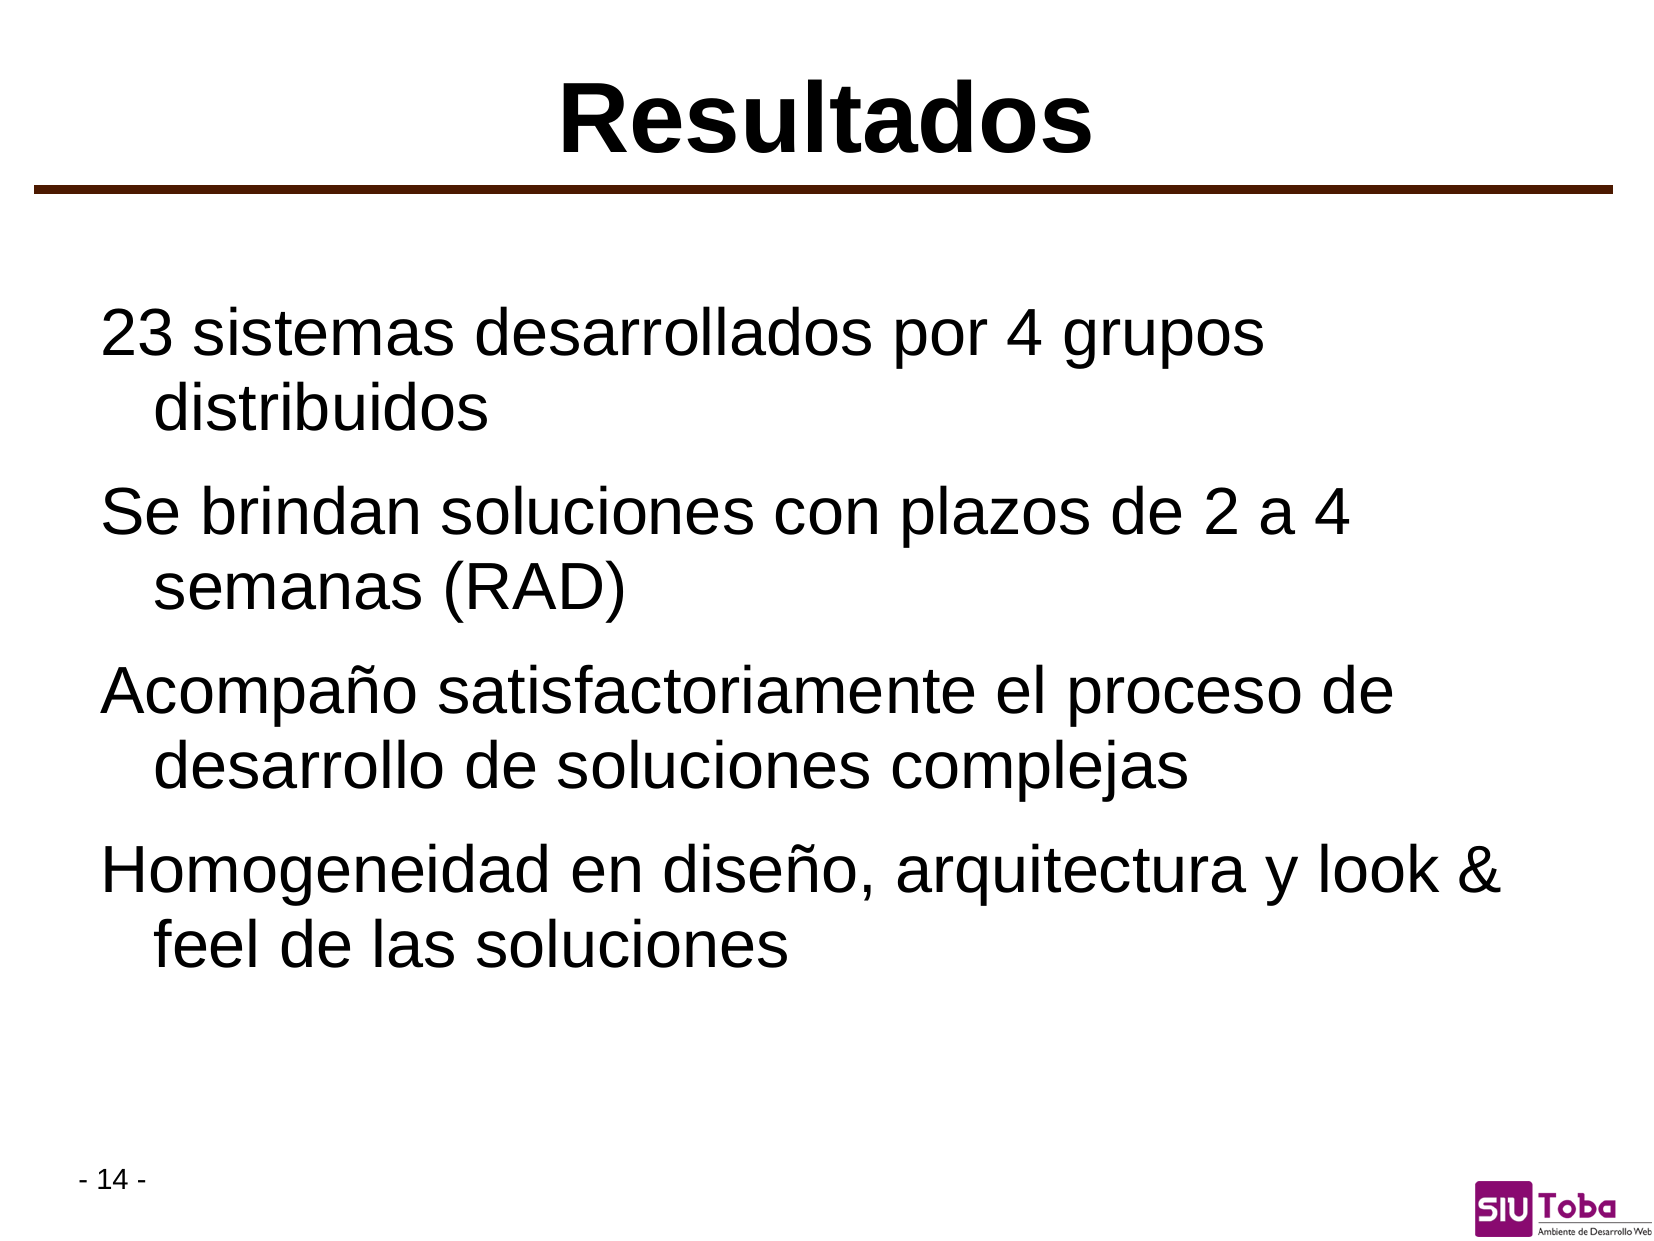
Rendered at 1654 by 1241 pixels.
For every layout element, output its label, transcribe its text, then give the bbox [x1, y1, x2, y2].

picture [1475, 1181, 1652, 1237]
title Resultados [58, 47, 1594, 188]
list 23 sistemas desarrollados por 4 grupos distribuidos Se brindan soluciones con plazos de 2 a 4 semanas (RAD) Acompaño satisfactoriamente el proceso de desarrollo de soluciones complejas Homogeneidad en diseño, arquitectura y look & feel de las soluciones [82, 295, 1565, 1095]
